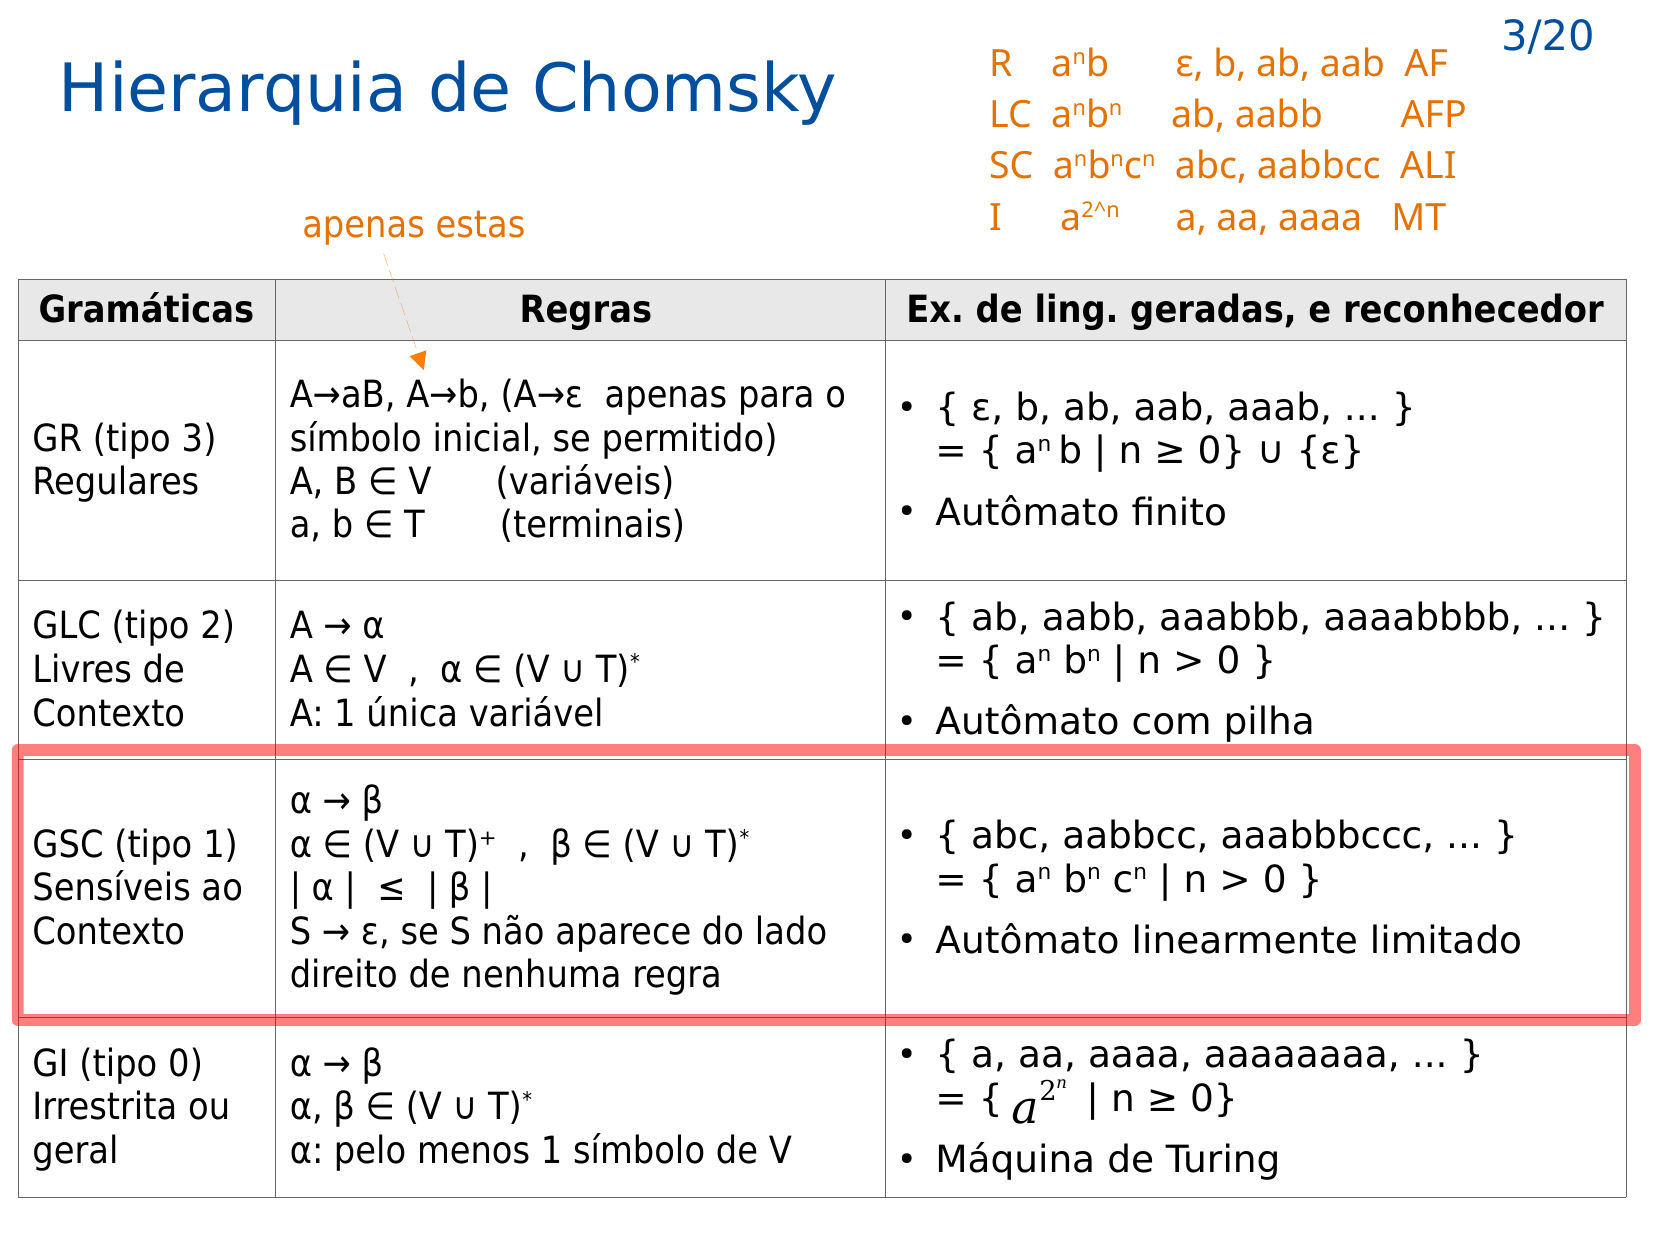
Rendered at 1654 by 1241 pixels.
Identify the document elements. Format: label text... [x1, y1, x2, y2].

table_cell α → β α ∈ (V ∪ T)⁺ , β ∈ (V ∪ T)* | α | ≤ | β | S → ε, se S não aparece do lado direito de nenhuma regra [276, 760, 885, 1014]
table_cell { abc, aabbcc, aaabbbccc, ... } = { an bn cn | n > 0 } Autômato linearmente limitado [886, 760, 1626, 1014]
table_cell A → α A ∈ V , α ∈ (V ∪ T)* A: 1 única variável [276, 581, 885, 744]
table_cell GLC (tipo 2) Livres de Contexto [19, 581, 275, 744]
text_box apenas estas [287, 195, 566, 259]
table_cell α → β α, β ∈ (V ∪ T)* α: pelo menos 1 símbolo de V [276, 1026, 885, 1197]
table_cell { ε, b, ab, aab, aaab, ... } = { an b | n ≥ 0} ∪ {ε} Autômato finito [886, 341, 1626, 580]
table_cell GI (tipo 0) Irrestrita ou geral [19, 1026, 275, 1197]
table_header Regras [276, 280, 885, 340]
table_cell GSC (tipo 1) Sensíveis ao Contexto [24, 760, 275, 1014]
table_header Ex. de ling. geradas, e reconhecedor [886, 280, 1626, 340]
title Hierarquia de Chomsky [59, 29, 974, 148]
text_box R anb ε, b, ab, aab AF LC anbn ab, aabb AFP SC anbncn abc, aabbcc ALI I a2^n a, aa, aaaa MT [974, 29, 1512, 273]
table_cell A→aB, A→b, (A→ε apenas para o símbolo inicial, se permitido) A, B ∈ V (variáveis) a, b ∈ T (terminais) [276, 341, 885, 580]
table_cell { a, aa, aaaa, aaaaaaaa, ... } = { | n ≥ 0} Máquina de Turing [886, 1026, 1626, 1197]
title Hierarquia de Chomsky [1512, 29, 1625, 148]
table_cell GR (tipo 3) Regulares [19, 341, 275, 580]
chart [1005, 1072, 1073, 1135]
table_header Gramáticas [19, 280, 275, 340]
table_cell { ab, aabb, aaabbb, aaaabbbb, ... } = { an bn | n > 0 } Autômato com pilha [886, 581, 1626, 744]
